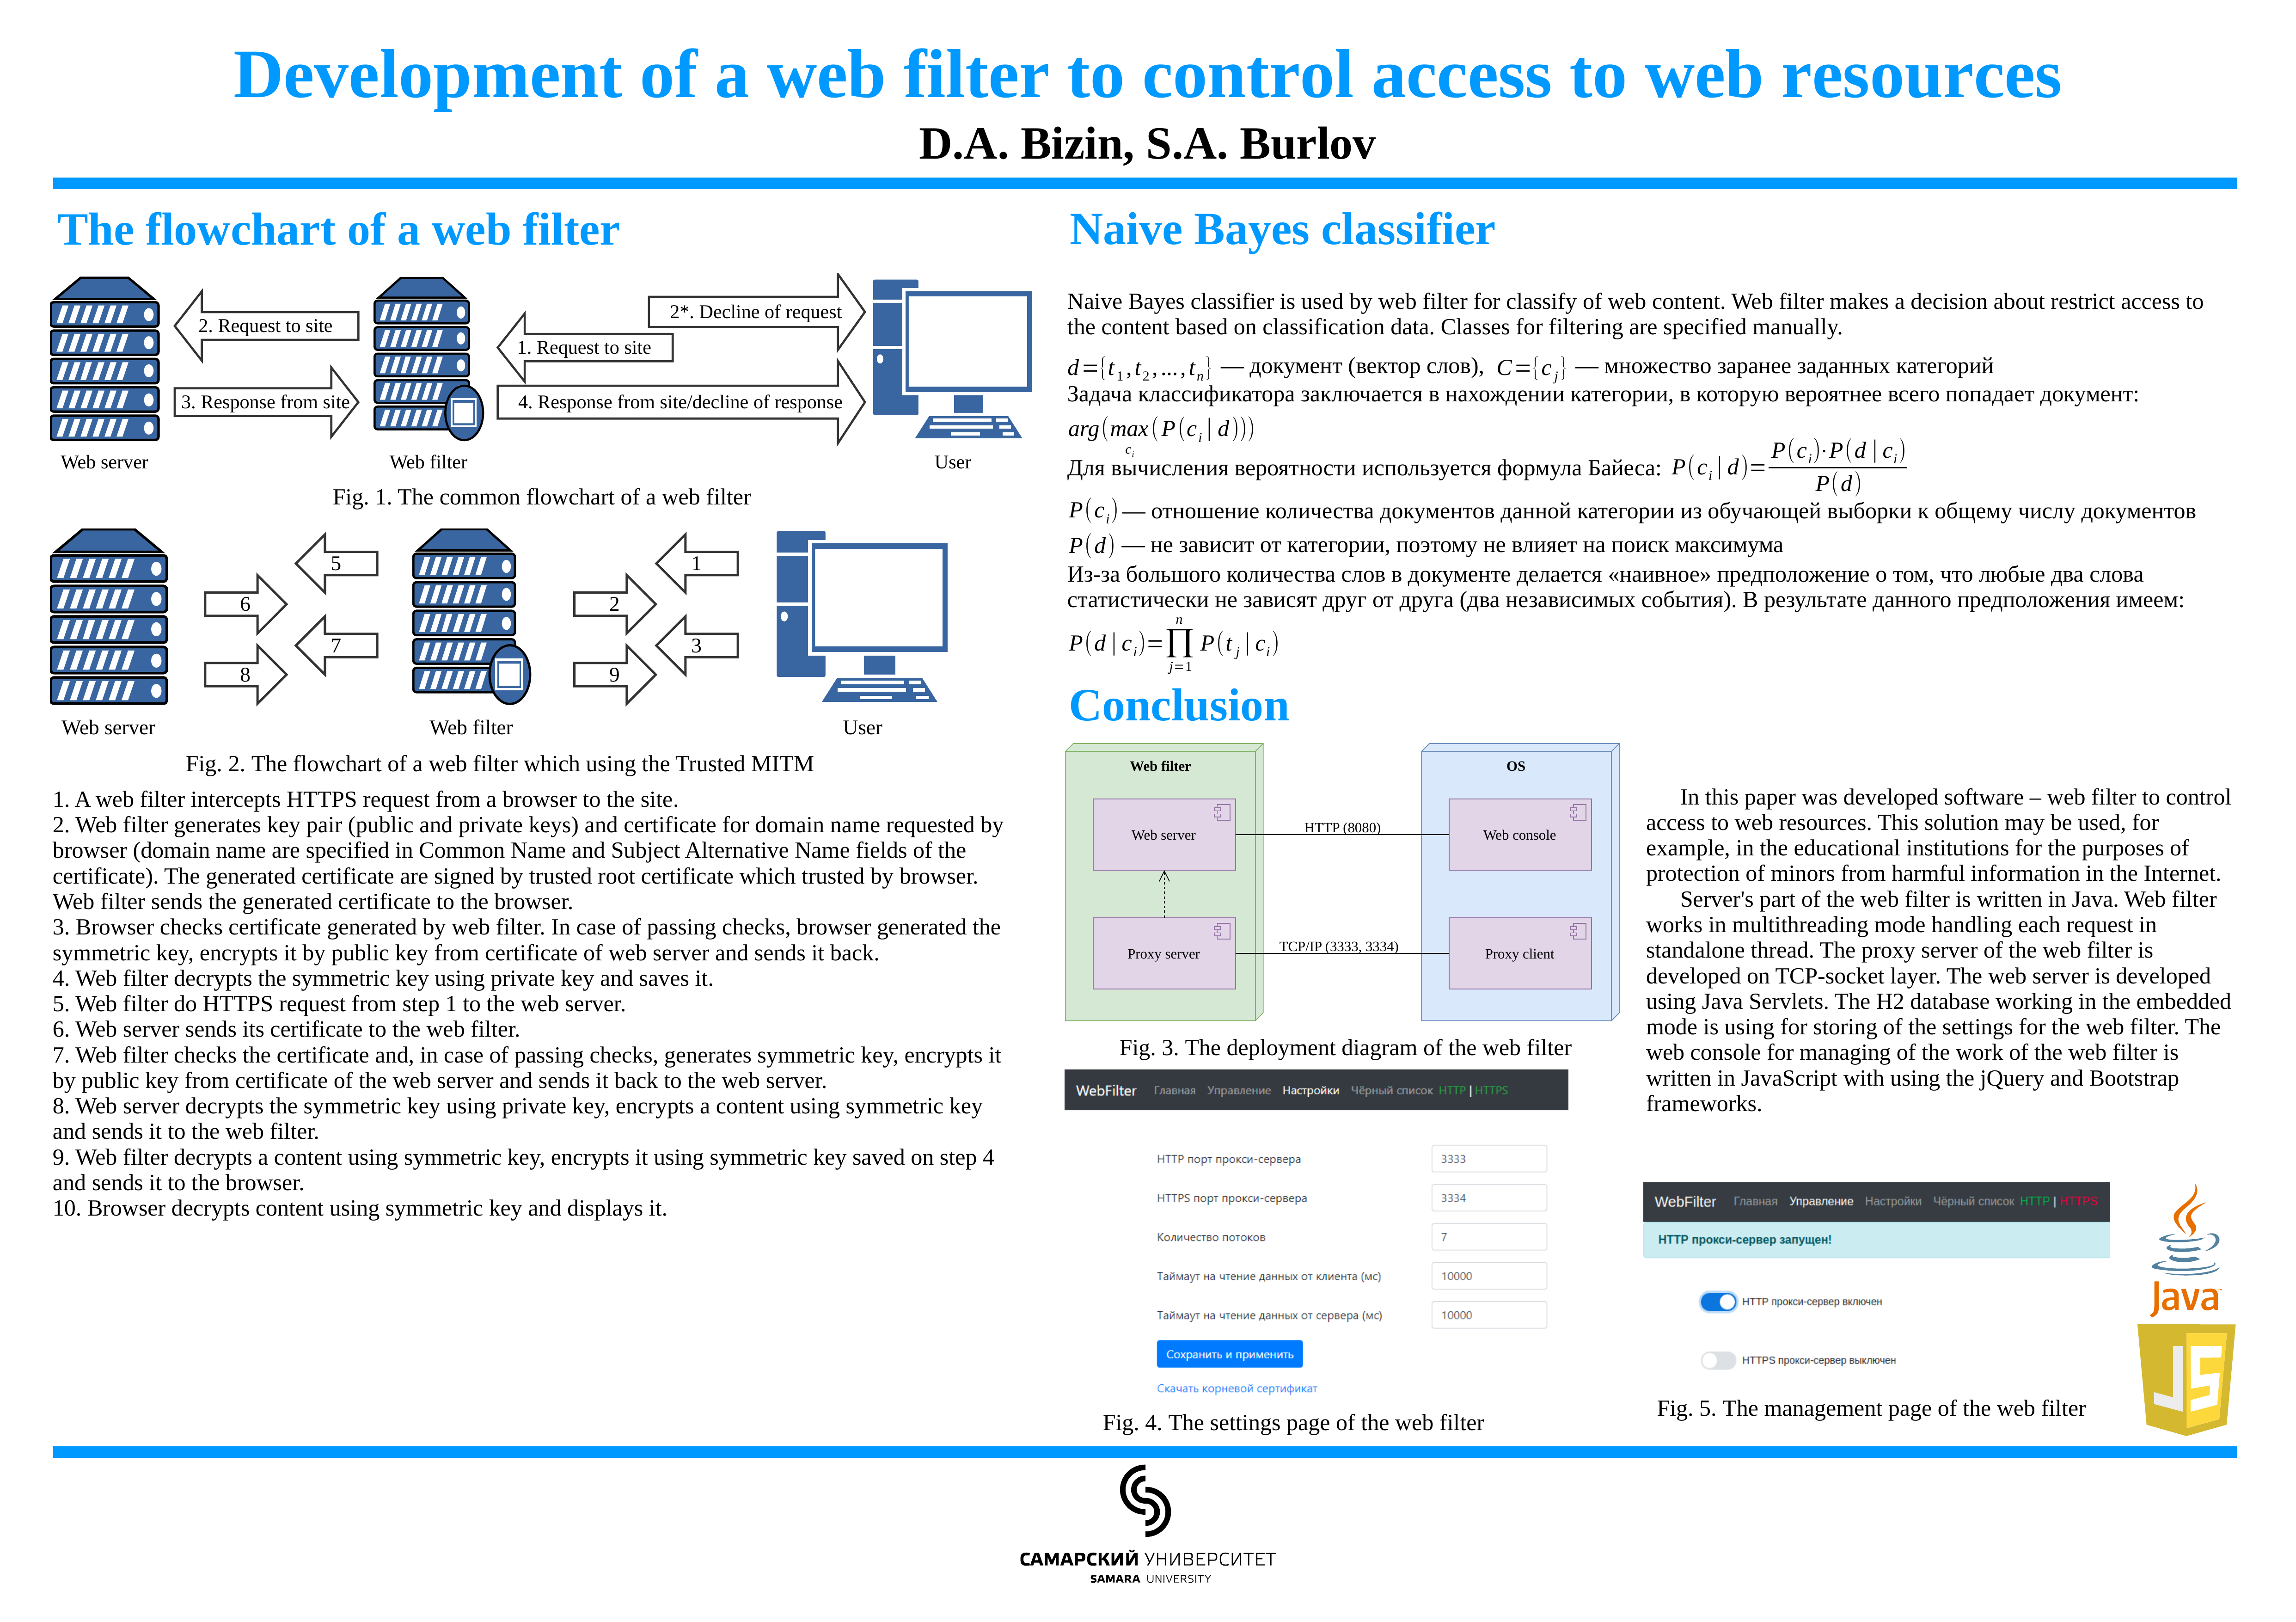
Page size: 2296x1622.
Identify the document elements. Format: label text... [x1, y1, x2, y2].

chart [1494, 356, 1567, 378]
text_box [1129, 1549, 1135, 1553]
text_box [1106, 1575, 1115, 1583]
text_box [1174, 1575, 1180, 1583]
picture [50, 273, 1034, 470]
text_box Из-за большого количества слов в документе делается «наивное» предположение о том, что любые два слова статистически не зависят друг от друга (два независимых события). В результате данного предположения имеем: [1065, 558, 2237, 615]
text_box — отношение количества документов данной категории из обучающей выборки к общему числу документов [1114, 495, 2200, 526]
text_box [1197, 1575, 1204, 1583]
text_box [1144, 1553, 1155, 1566]
text_box [1097, 1575, 1105, 1583]
text_box [1188, 1575, 1194, 1583]
text_box [1087, 1552, 1097, 1566]
text_box [1231, 1553, 1242, 1566]
text_box D.A. Bizin, S.A. Burlov [916, 115, 1380, 172]
picture [1065, 1069, 1568, 1400]
chart [1065, 611, 1282, 674]
picture [2137, 1324, 2236, 1436]
text_box [1266, 1553, 1276, 1566]
text_box [1111, 1553, 1123, 1566]
text_box [1145, 1487, 1171, 1537]
text_box Conclusion [1065, 676, 1294, 733]
text_box [1115, 1575, 1124, 1583]
text_box Naive Bayes classifier is used by web filter for classify of web content. Web filter makes a decision about restrict access to the content based on classification data. Classes for filtering are specified manually. [1065, 273, 2238, 356]
text_box Fig. 1. The common flowchart of a web filter [330, 480, 755, 513]
text_box [1166, 1575, 1173, 1583]
text_box [1243, 1553, 1254, 1566]
chart [1065, 415, 1258, 452]
text_box [1090, 1575, 1097, 1583]
chart [1667, 436, 1911, 495]
chart [1065, 356, 1212, 378]
text_box [1131, 1475, 1160, 1526]
text_box [1184, 1553, 1194, 1566]
text_box Fig. 4. The settings page of the web filter [1100, 1407, 1491, 1438]
text_box [1075, 1553, 1086, 1566]
text_box [1157, 1553, 1166, 1566]
text_box [1147, 1575, 1154, 1583]
picture [1065, 743, 1620, 1022]
text_box [1181, 1575, 1187, 1583]
text_box [1098, 1553, 1110, 1566]
text_box In this paper was developed software – web filter to control access to web resources. This solution may be used, for example, in the educational institutions for the purposes of protection of minors from harmful information in the Internet. Server's part of the web filter is written in Java. Web filter works in multithreading mode handling each request in standalone thread. The proxy server of the web filter is developed on TCP-socket layer. The web server is developed using Java Servlets. The H2 database working in the embedded mode is using for storing of the settings for the web filter. The web console for managing of the work of the web filter is written in JavaScript with using the jQuery and Bootstrap frameworks. [1643, 743, 2237, 1158]
text_box Для вычисления вероятности используется формула Байеса: [1065, 452, 1665, 484]
text_box [1155, 1575, 1162, 1583]
text_box — множество заранее заданных категорий [1567, 356, 1998, 378]
text_box [1219, 1552, 1229, 1566]
text_box [1120, 1464, 1146, 1515]
text_box — не зависит от категории, поэтому не влияет на поиск максимума [1113, 528, 1791, 558]
picture [1643, 1182, 2110, 1376]
text_box The flowchart of a web filter [50, 201, 629, 258]
text_box [1256, 1553, 1265, 1566]
text_box Задача классификатора заключается в нахождении категории, в которую вероятнее всего попадает документ: [1065, 378, 2146, 410]
picture [50, 528, 950, 736]
text_box Fig. 5. The management page of the web filter [1654, 1392, 2091, 1424]
text_box [1196, 1553, 1206, 1566]
text_box [1204, 1575, 1212, 1583]
text_box [1125, 1575, 1140, 1583]
picture [2148, 1182, 2223, 1319]
text_box 1. A web filter intercepts HTTPS request from a browser to the site. 2. Web filter generates key pair (public and private keys) and certificate for domain name requested by browser (domain name are specified in Common Name and Subject Alternative Name fields of the certificate). The generated certificate are signed by trusted root certificate which trusted by browser. Web filter sends the generated certificate to the browser. 3. Browser checks certificate generated by web filter. In case of passing checks, browser generated the symmetric key, encrypts it by public key from certificate of web server and sends it back. 4. Web filter decrypts the symmetric key using private key and saves it. 5. Web filter do HTTPS request from step 1 to the web server. 6. Web server sends its certificate to the web filter. 7. Web filter checks the certificate and, in case of passing checks, generates symmetric key, encrypts it by public key from certificate of the web server and sends it back to the web server. 8. Web server decrypts the symmetric key using private key, encrypts a content using symmetric key and sends it to the web filter. 9. Web filter decrypts a content using symmetric key, encrypts it using symmetric key saved on step 4 and sends it to the browser. 10. Browser decrypts content using symmetric key and displays it. [50, 783, 1021, 1224]
text_box Naive Bayes classifier [1065, 201, 1502, 258]
text_box [1170, 1553, 1180, 1566]
chart [1065, 497, 1121, 527]
text_box [1060, 1553, 1074, 1566]
text_box [1126, 1553, 1138, 1566]
text_box — документ (вектор слов), [1212, 356, 1491, 378]
text_box [1208, 1553, 1218, 1566]
chart [1065, 532, 1113, 558]
text_box Development of a web filter to control access to web resources [225, 32, 2071, 115]
text_box [1020, 1552, 1044, 1566]
text_box Fig. 2. The flowchart of a web filter which using the Trusted MITM [180, 748, 820, 780]
text_box Fig. 3. The deployment diagram of the web filter [1116, 1032, 1575, 1063]
text_box [1045, 1553, 1059, 1566]
